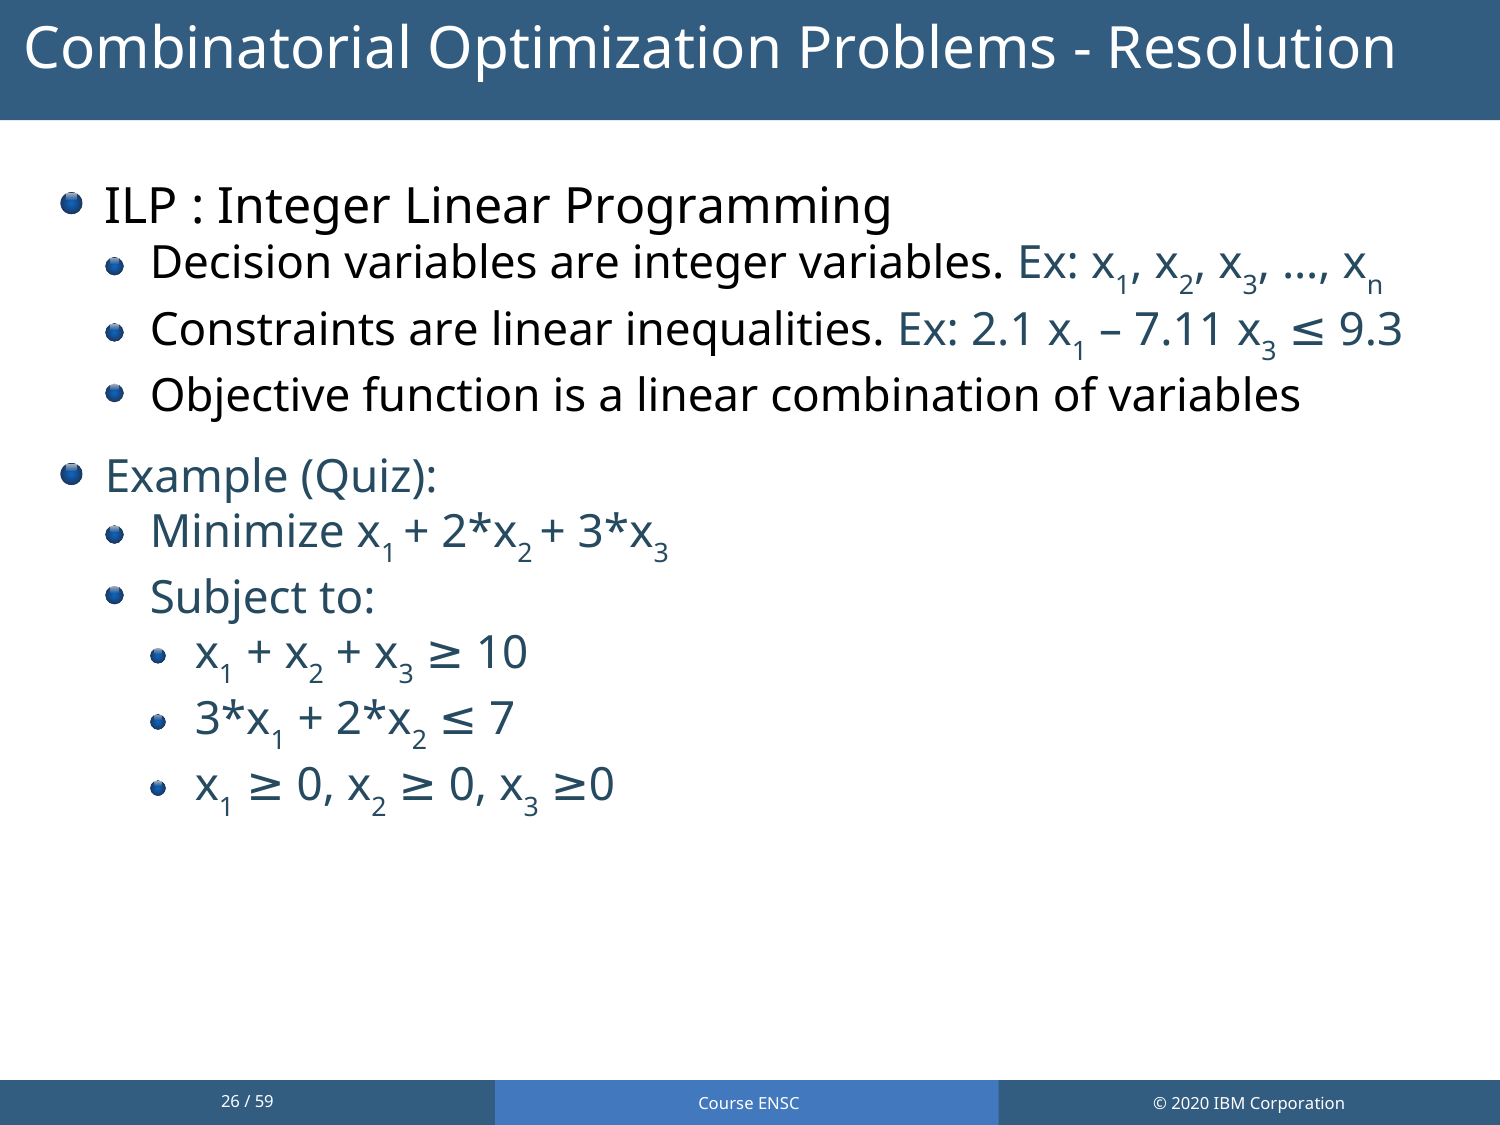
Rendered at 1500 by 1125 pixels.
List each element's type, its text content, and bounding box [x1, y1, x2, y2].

title Combinatorial Optimization Problems - Resolution [0, 0, 1500, 121]
list ILP : Integer Linear Programming Decision variables are integer variables. Ex: x1, x2, x3, …, xn Constraints are linear inequalities. Ex: 2.1 x1 – 7.11 x3 ≤ 9.3 Objective function is a linear combination of variables Example (Quiz): Minimize x1 + 2*x2 + 3*x3 Subject to: x1 + x2 + x3 ≥ 10 3*x1 + 2*x2 ≤ 7 x1 ≥ 0, x2 ≥ 0, x3 ≥0 [45, 165, 1441, 1036]
